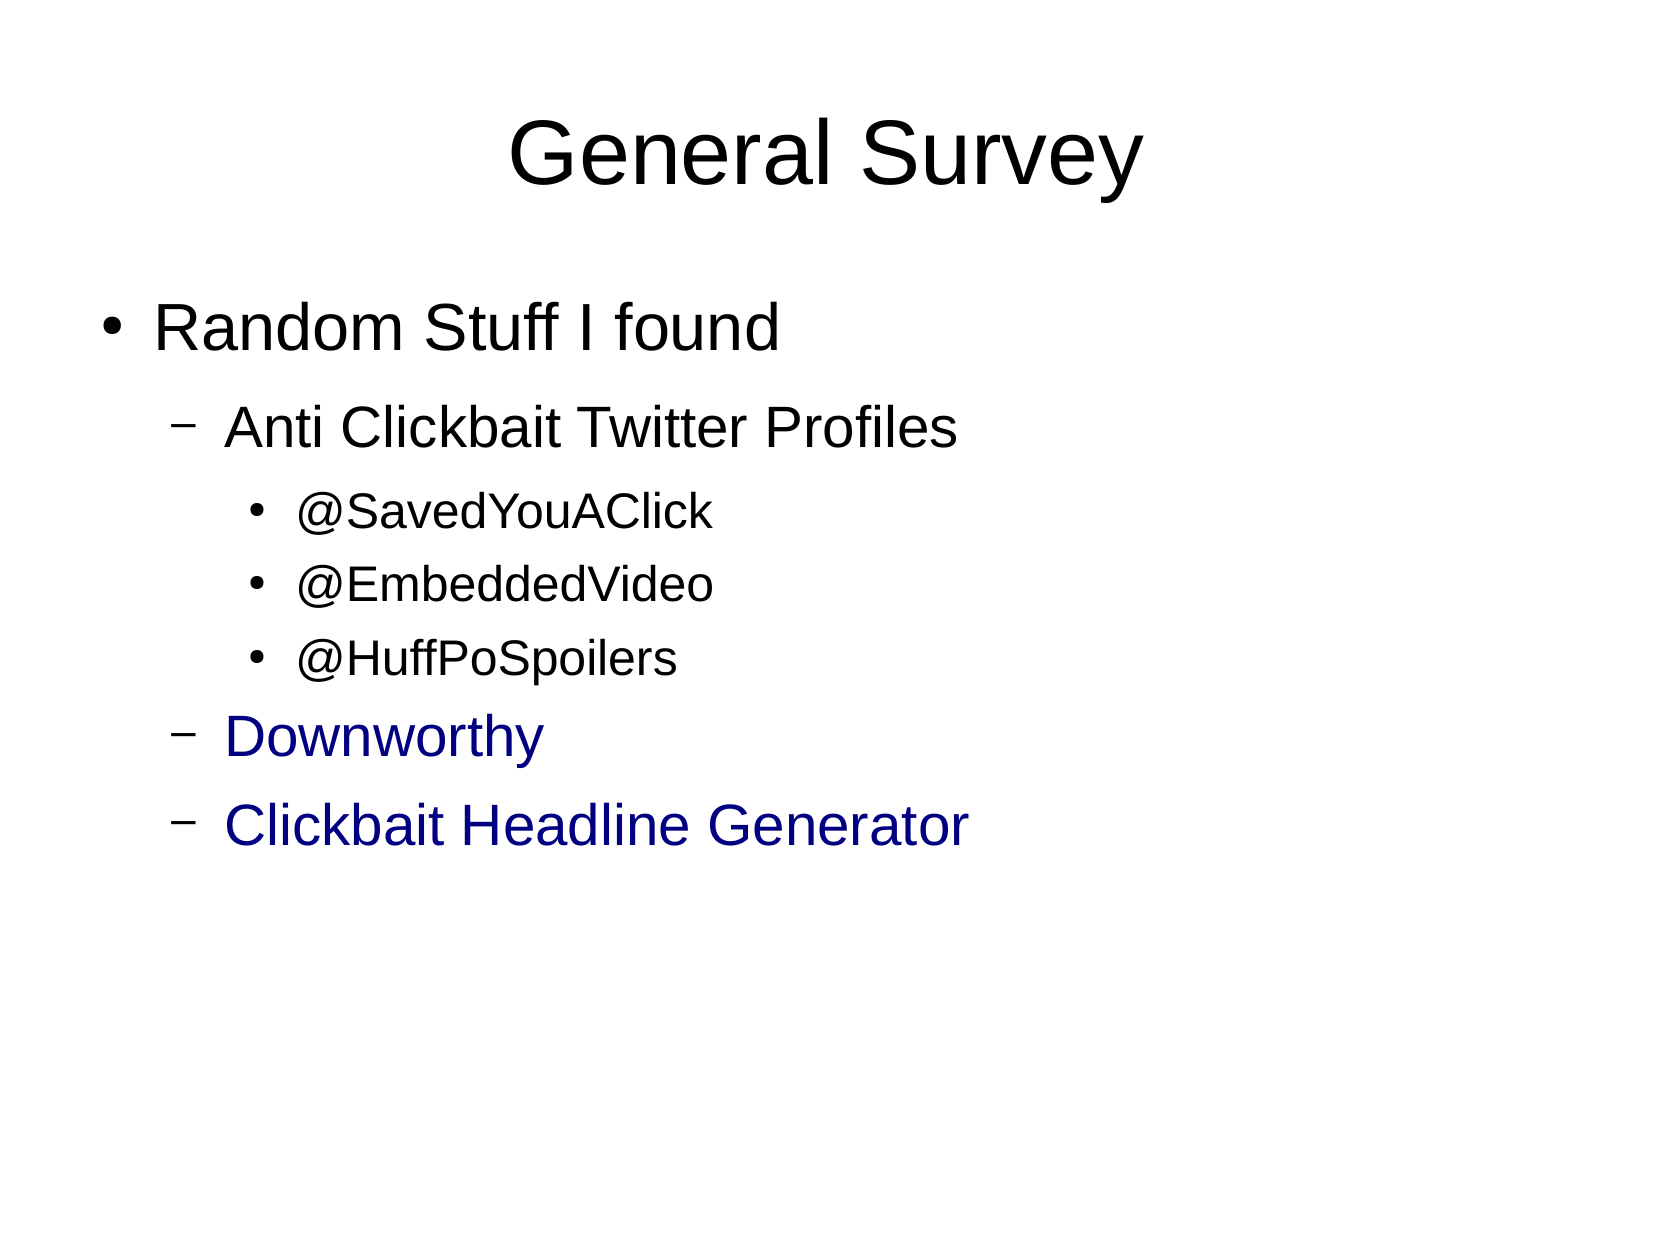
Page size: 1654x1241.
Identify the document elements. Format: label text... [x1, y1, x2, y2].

list Random Stuff I found Anti Clickbait Twitter Profiles @SavedYouAClick @EmbeddedVideo @HuffPoSpoilers Downworthy Clickbait Headline Generator [82, 290, 1571, 1010]
title General Survey [82, 49, 1571, 257]
